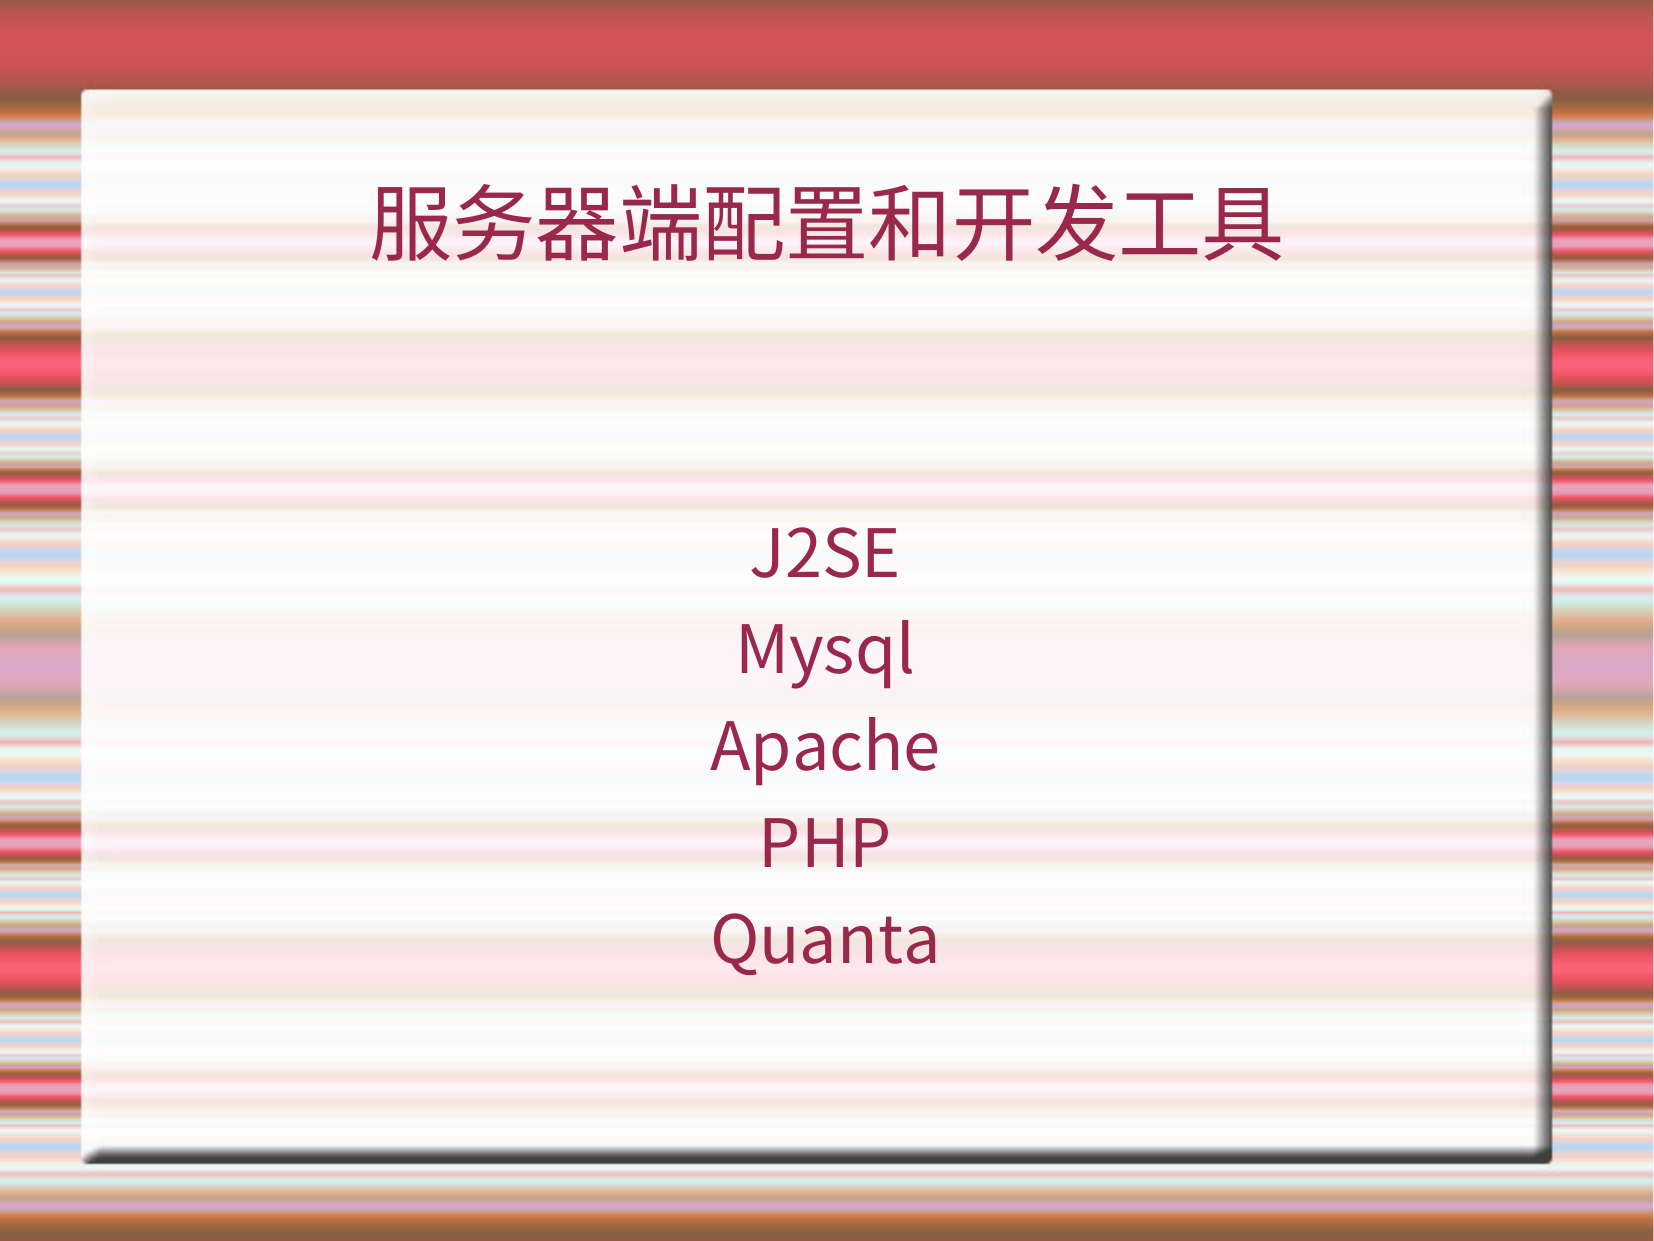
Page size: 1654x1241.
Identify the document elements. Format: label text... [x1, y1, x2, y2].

title 服务器端配置和开发工具 [121, 114, 1534, 322]
picture [0, 0, 1654, 1241]
subtitle J2SE Mysql Apache PHP Quanta [134, 350, 1516, 1133]
